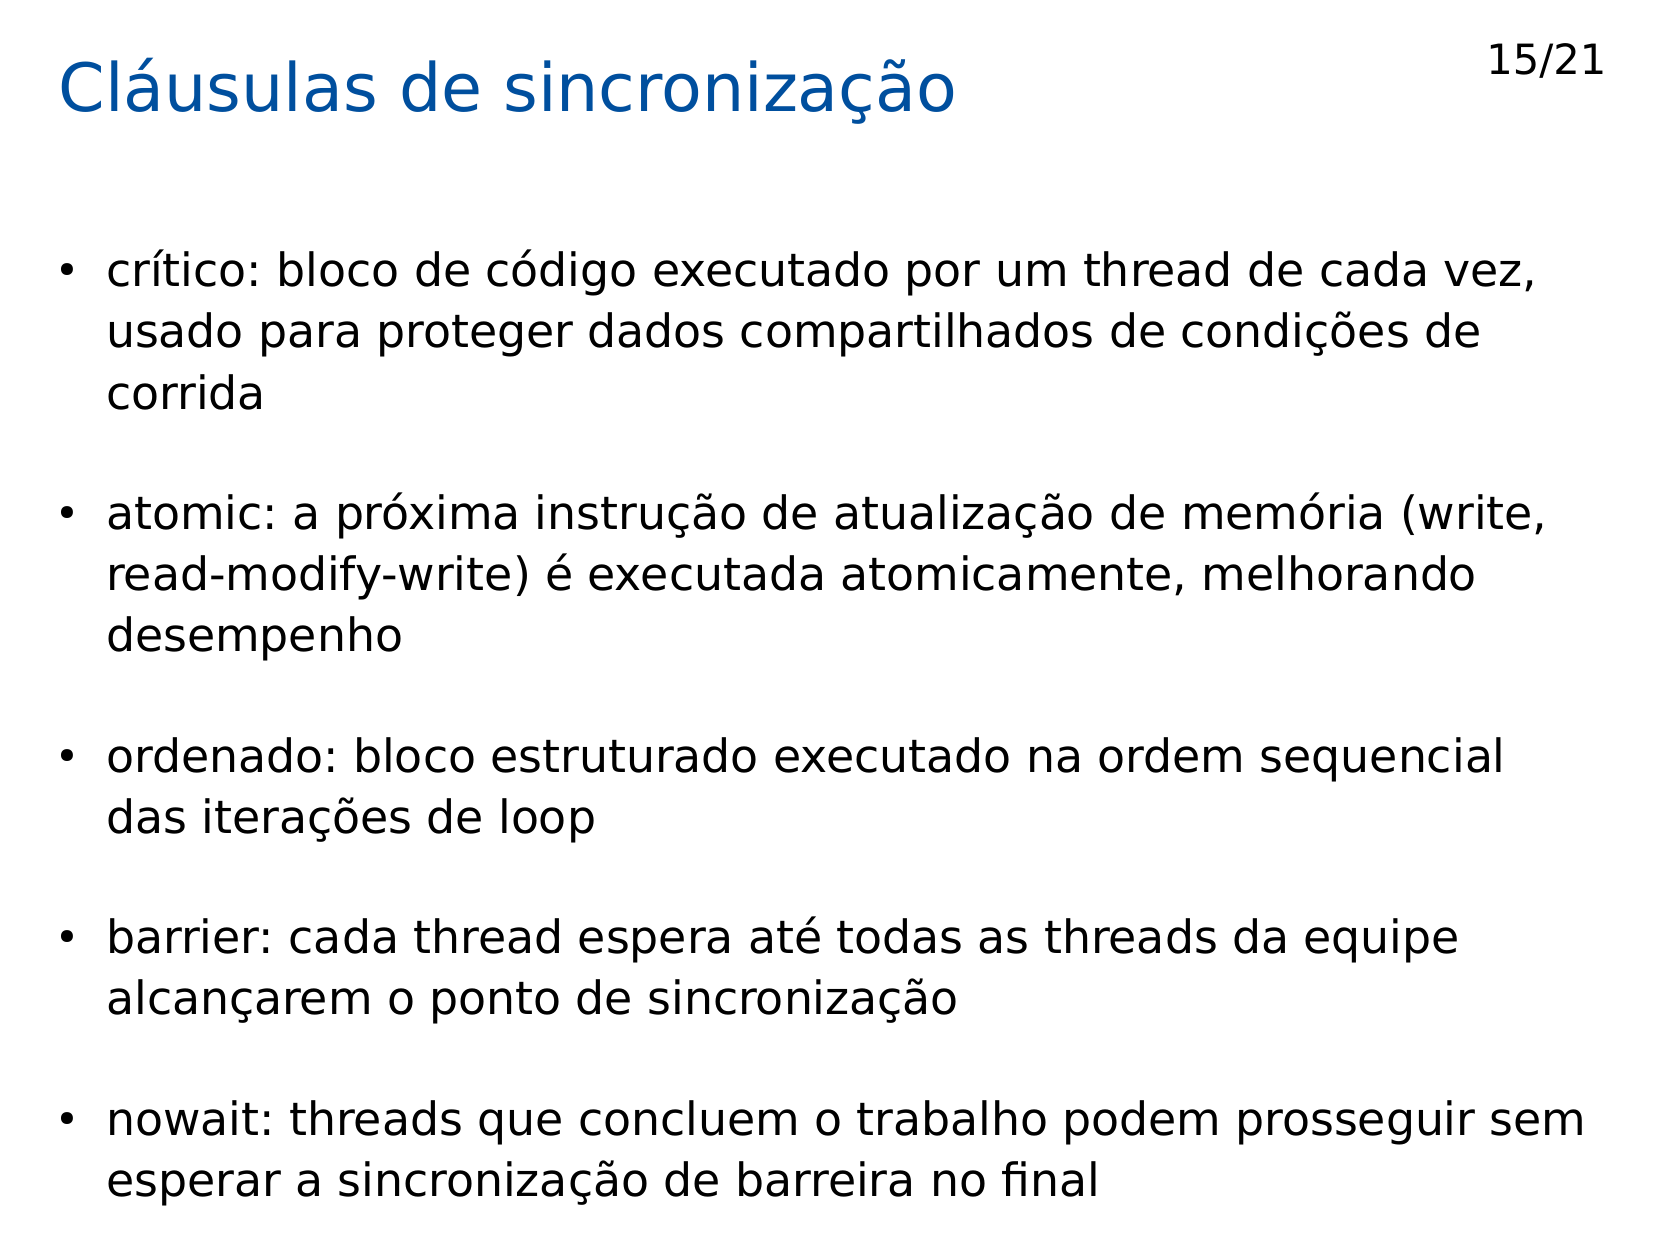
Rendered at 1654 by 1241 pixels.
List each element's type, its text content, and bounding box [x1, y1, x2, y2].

title Cláusulas de sincronização [59, 29, 1506, 148]
list crítico: bloco de código executado por um thread de cada vez, usado para proteger dados compartilhados de condições de corrida atomic: a próxima instrução de atualização de memória (write, read-modify-write) é executada atomicamente, melhorando desempenho ordenado: bloco estruturado executado na ordem sequencial das iterações de loop barrier: cada thread espera até todas as threads da equipe alcançarem o ponto de sincronização nowait: threads que concluem o trabalho podem prosseguir sem esperar a sincronização de barreira no final [59, 236, 1595, 1211]
